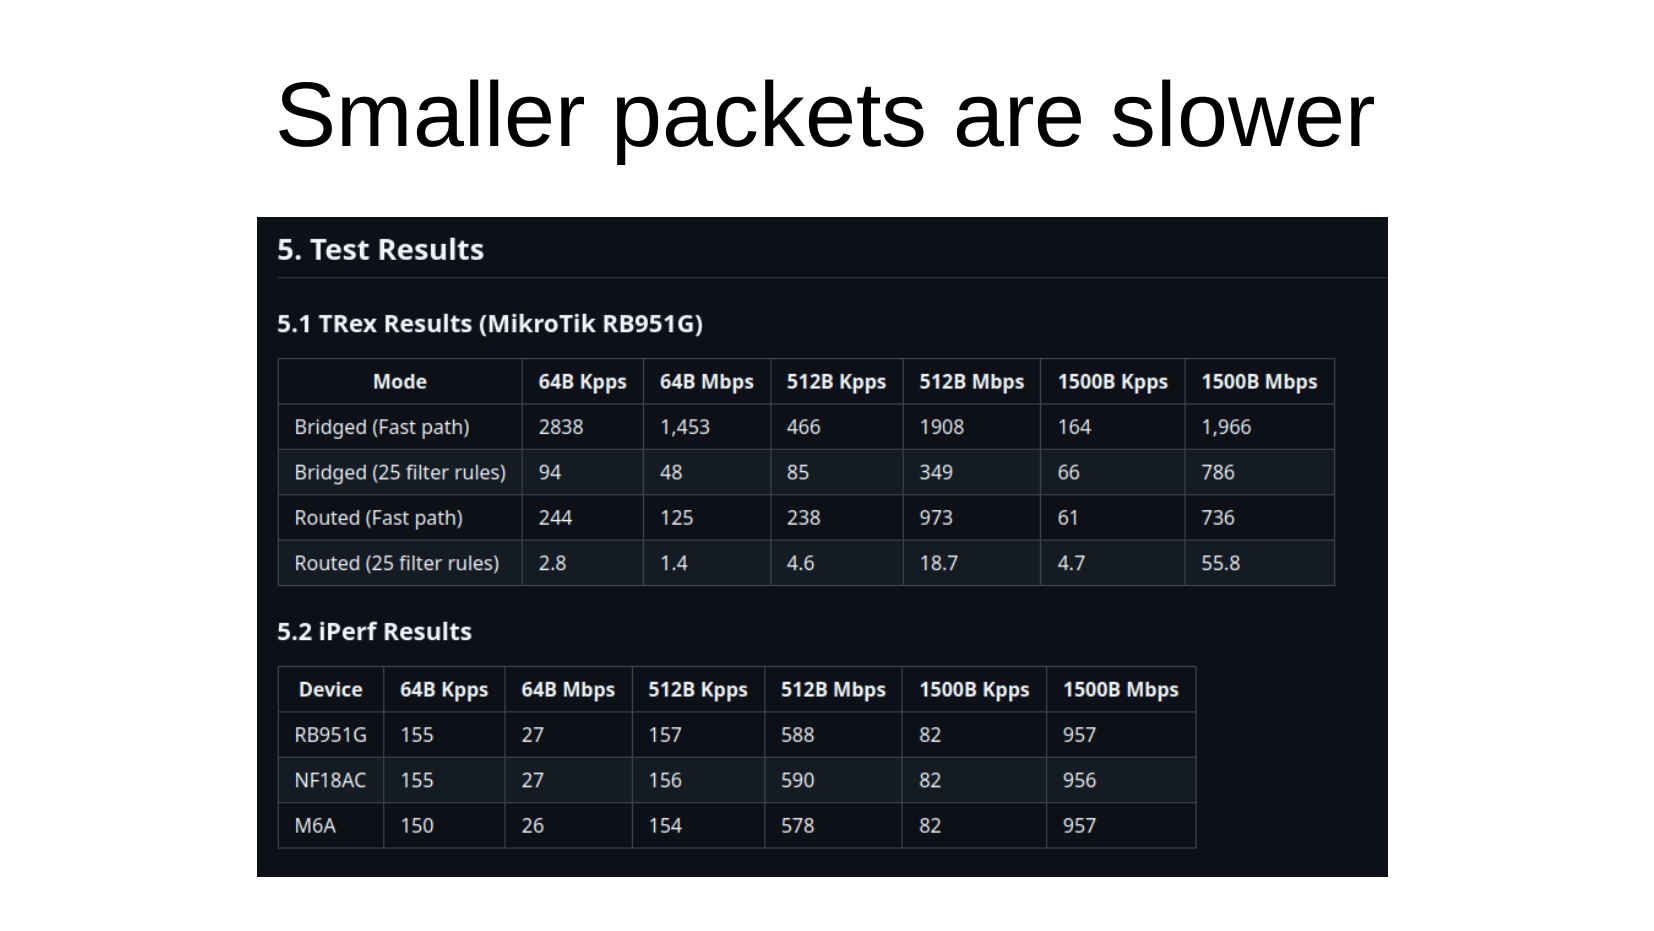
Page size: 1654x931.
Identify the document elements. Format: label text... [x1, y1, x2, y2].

picture [257, 217, 1388, 877]
title Smaller packets are slower [82, 37, 1571, 193]
